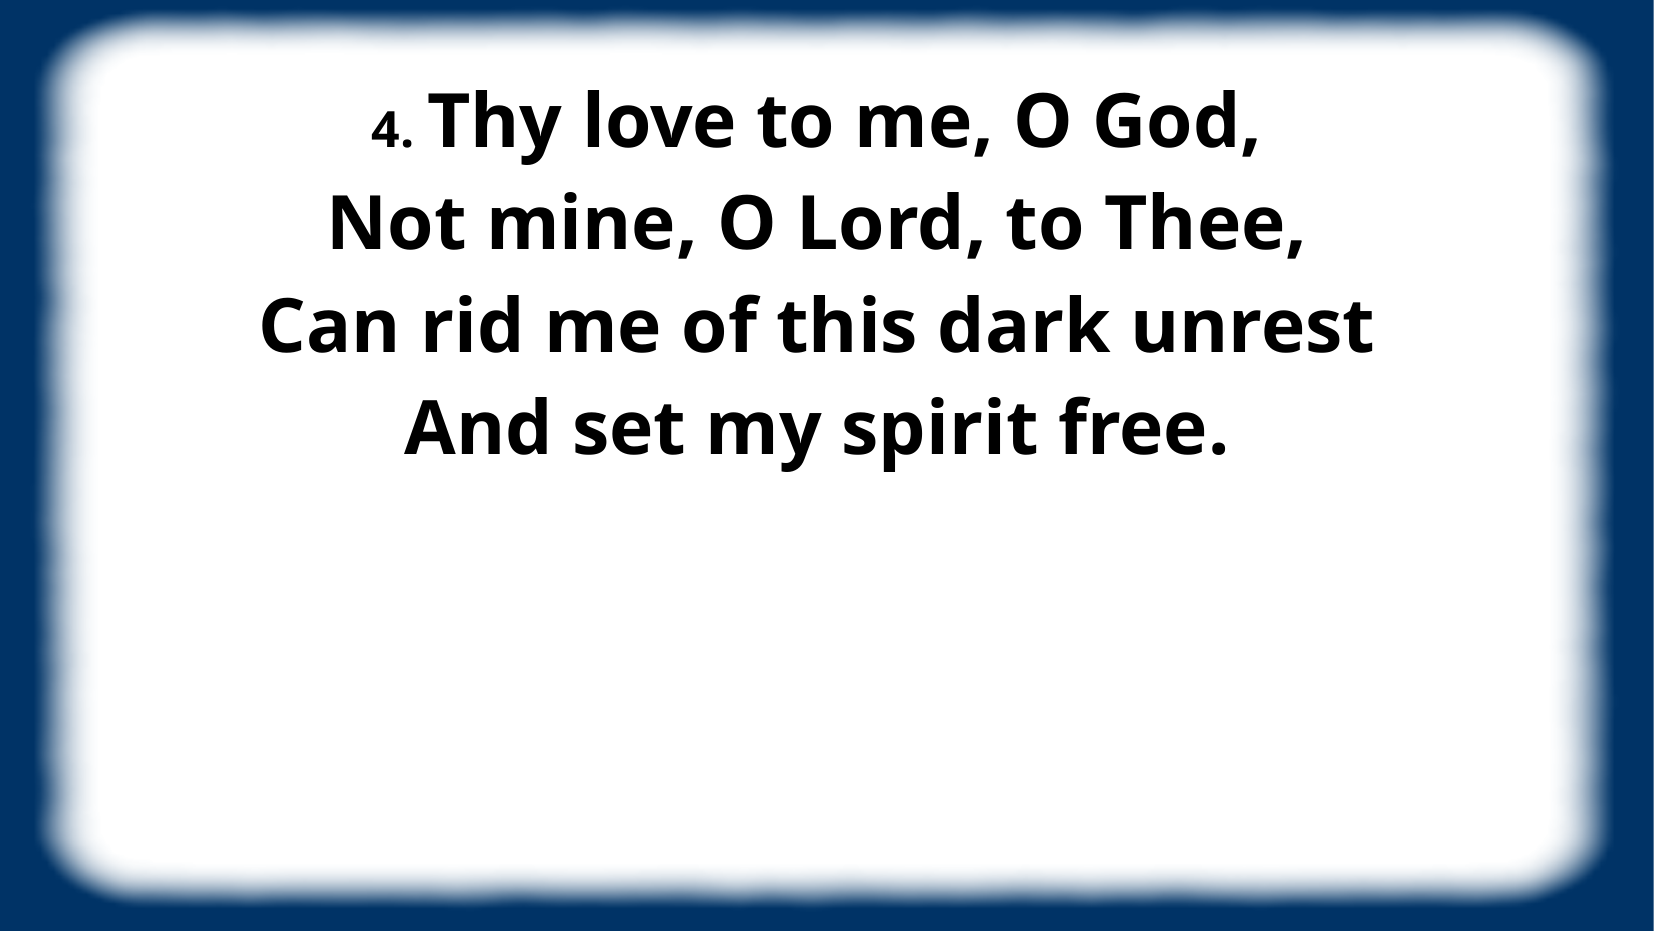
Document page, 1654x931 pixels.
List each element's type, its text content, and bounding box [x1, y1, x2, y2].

text_box 4. Thy love to me, O God, Not mine, O Lord, to Thee, Can rid me of this dark unrest And set my spirit free. [105, 60, 1531, 473]
picture [0, 0, 1654, 931]
